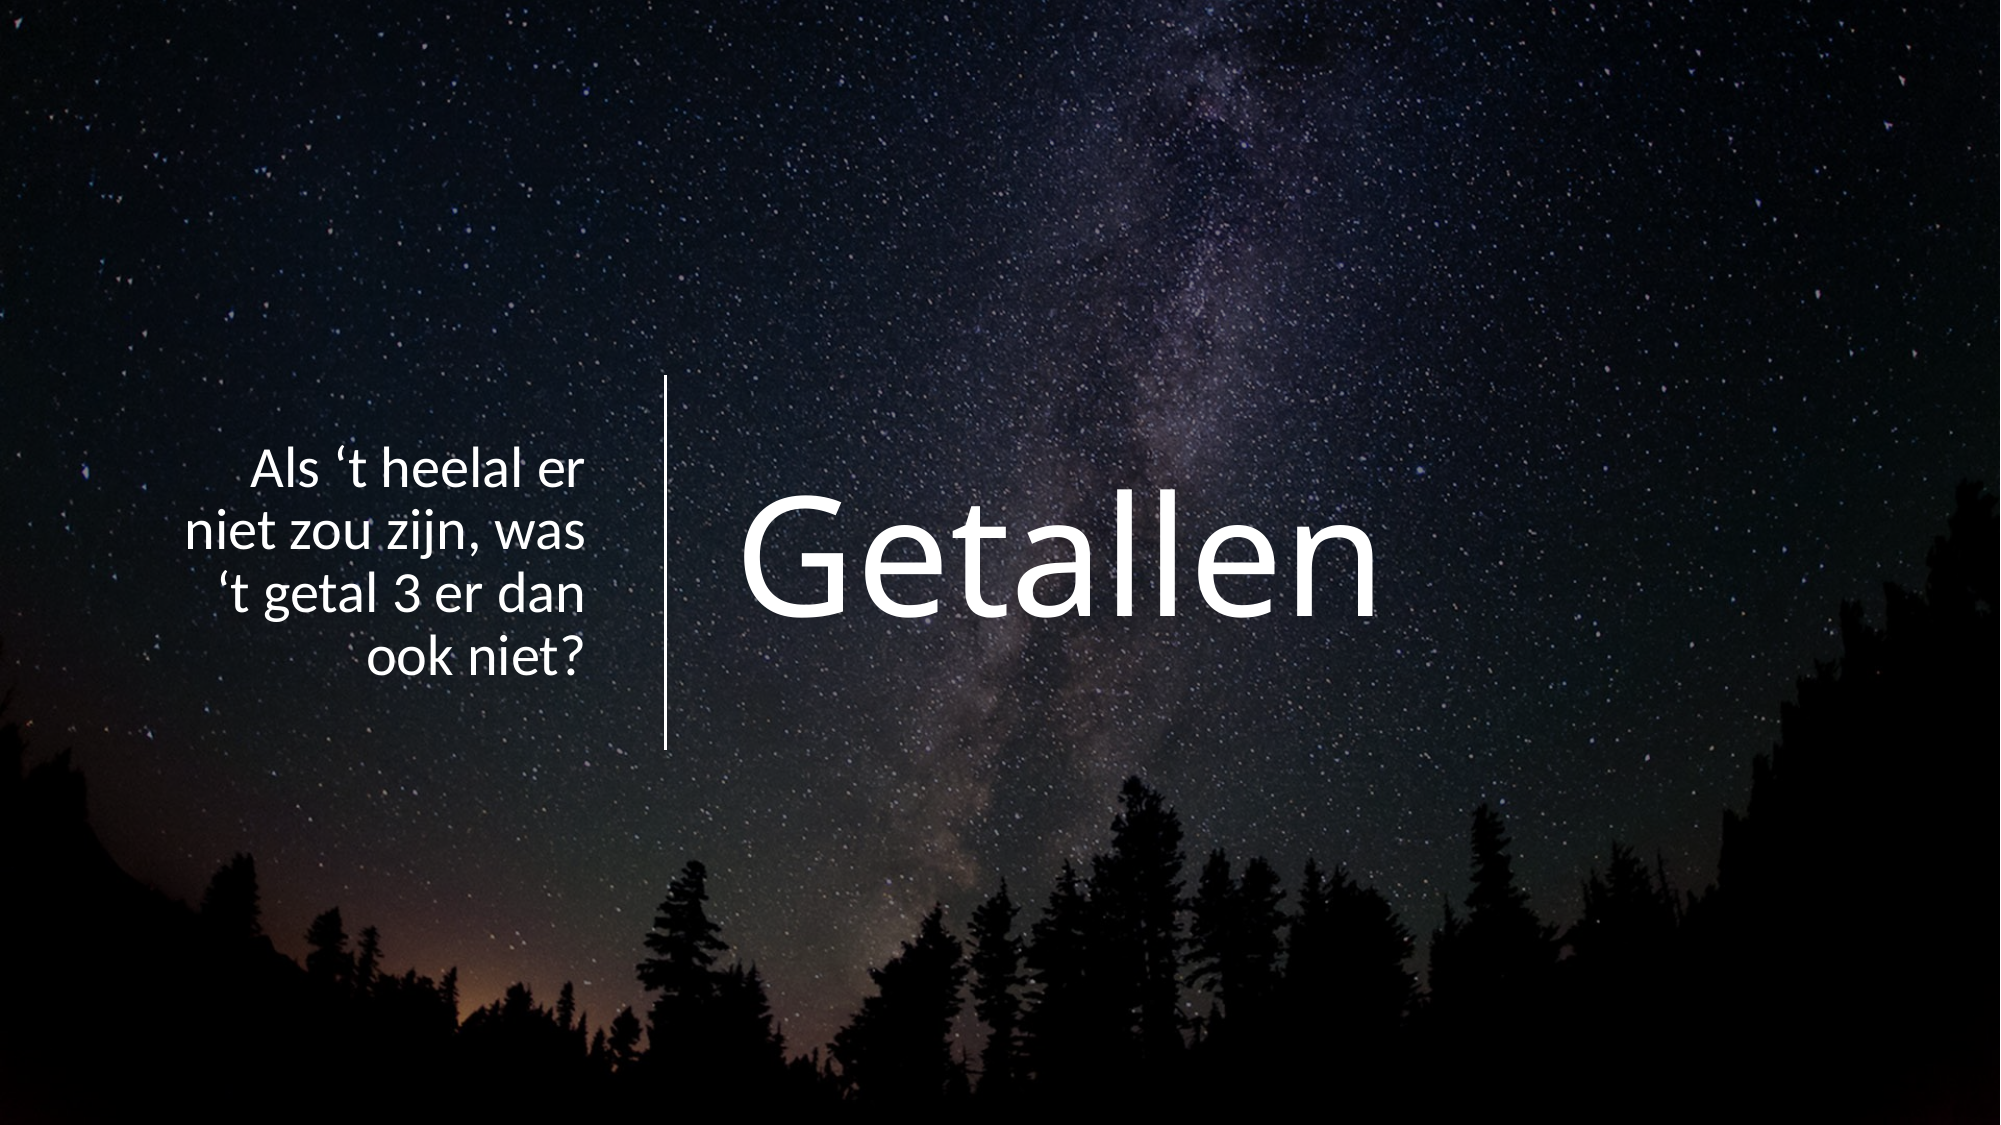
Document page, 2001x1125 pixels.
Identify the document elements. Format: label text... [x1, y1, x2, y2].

subtitle Als ‘t heelal er niet zou zijn, was ‘t getal 3 er dan ook niet? [139, 196, 602, 929]
title Getallen [719, 196, 1852, 929]
picture [0, 0, 2000, 1125]
